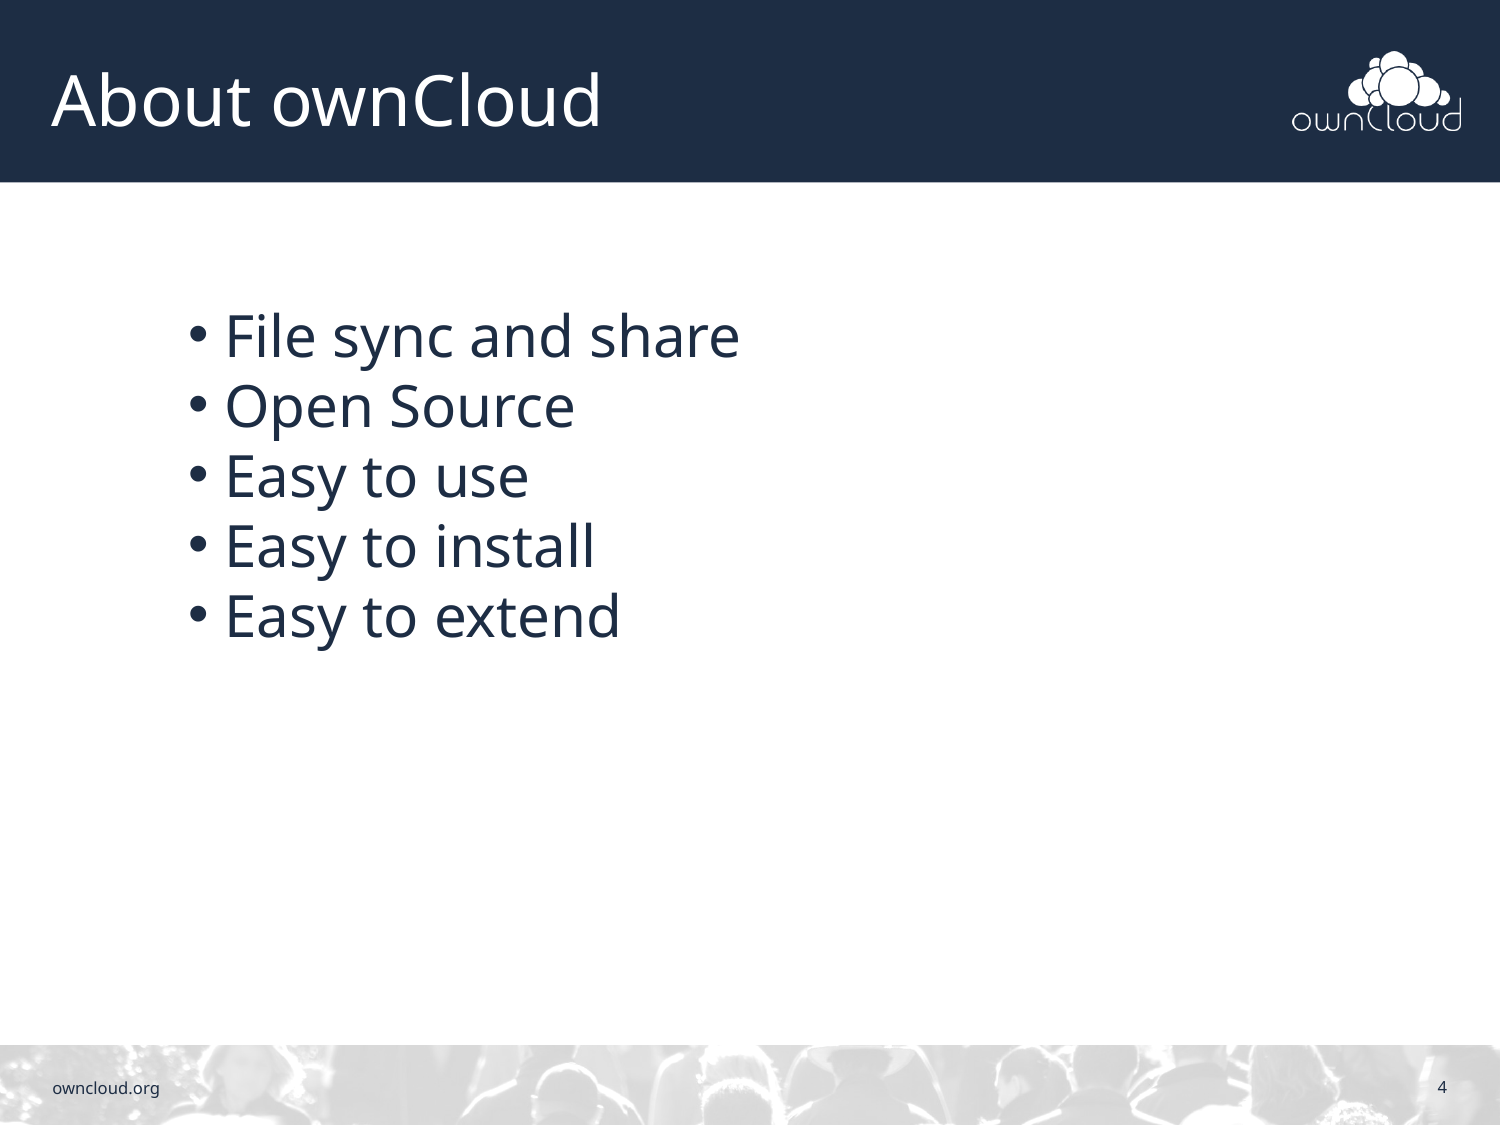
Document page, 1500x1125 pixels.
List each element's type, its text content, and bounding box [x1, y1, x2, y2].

text_box About ownCloud [36, 15, 1260, 181]
text_box <number> [1361, 1058, 1462, 1119]
picture [0, 1045, 174, 1125]
text_box owncloud.org [37, 1058, 1338, 1119]
text_box File sync and share Open Source Easy to use Easy to install Easy to extend [174, 291, 1500, 1125]
picture [1292, 51, 1461, 131]
